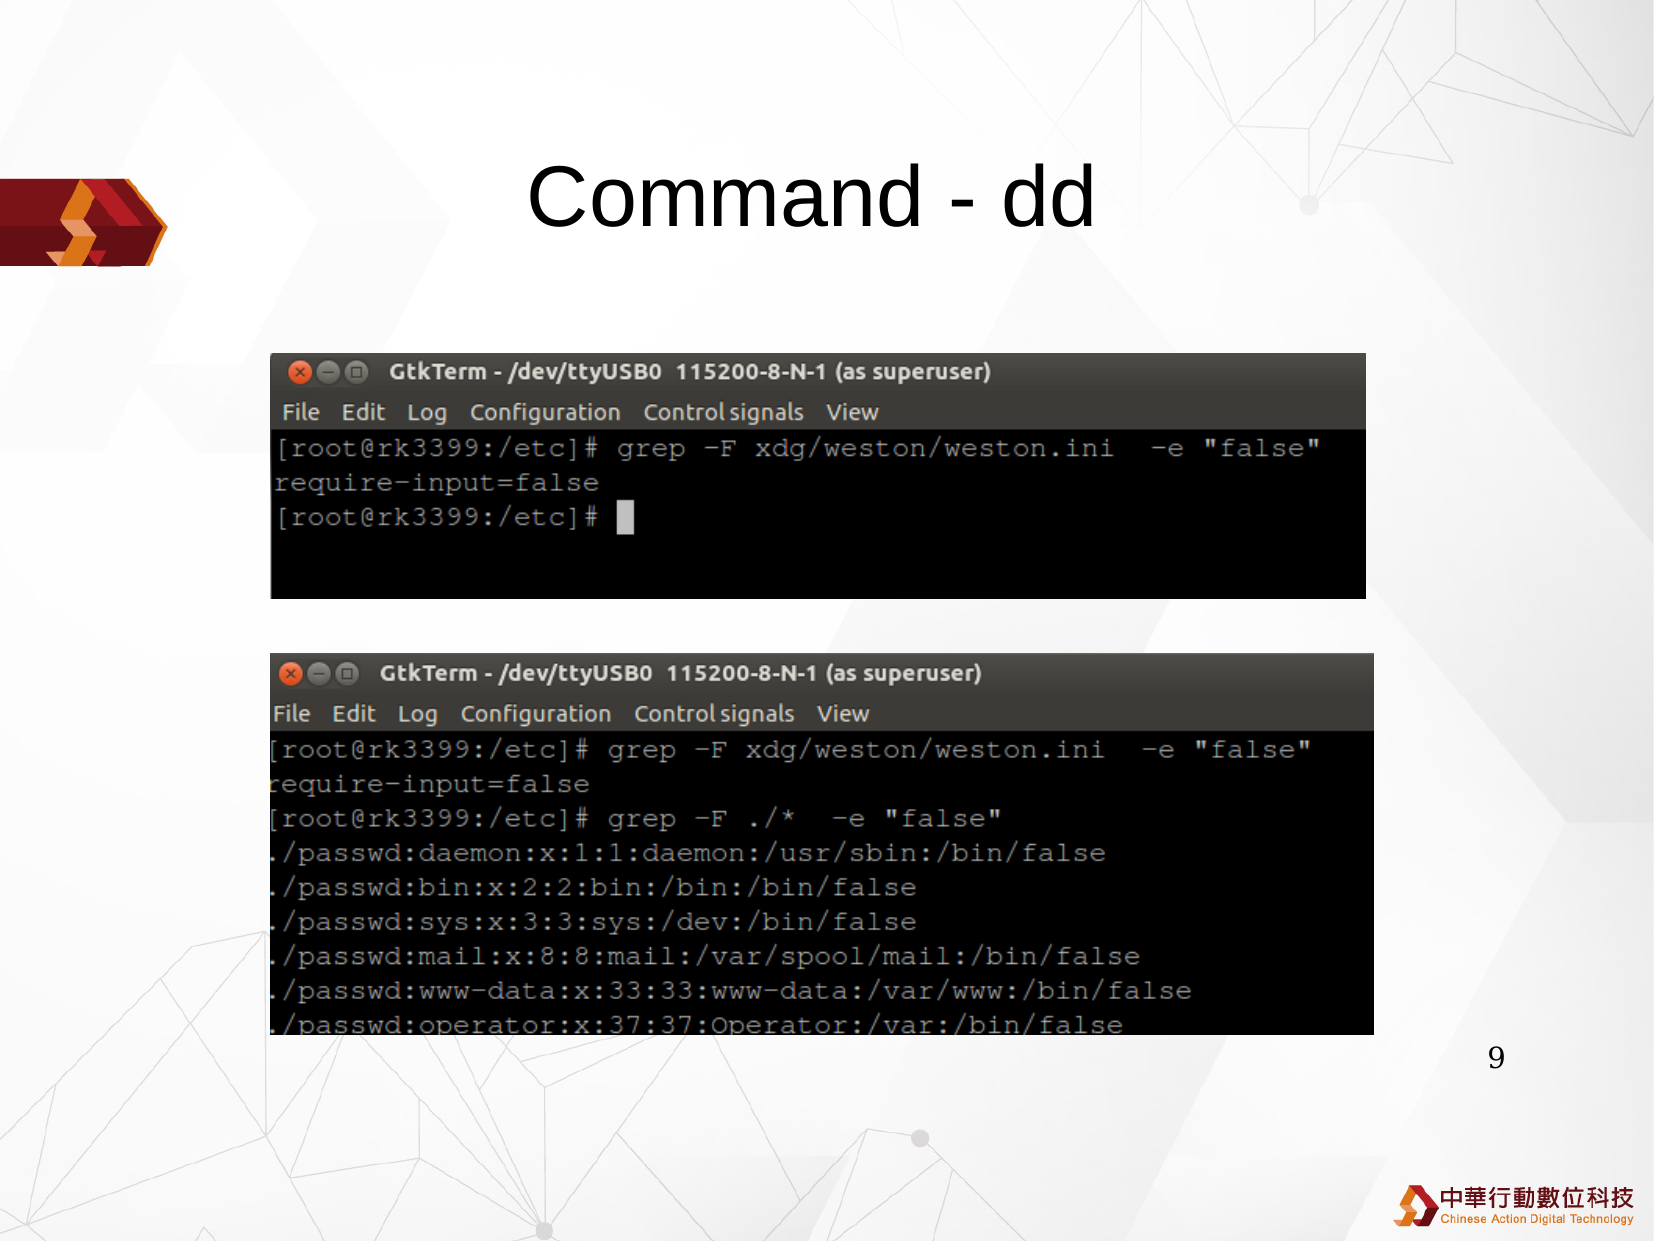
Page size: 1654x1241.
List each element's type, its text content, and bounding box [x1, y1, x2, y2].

picture [0, 0, 1654, 1241]
title Command - dd [118, 112, 1506, 281]
